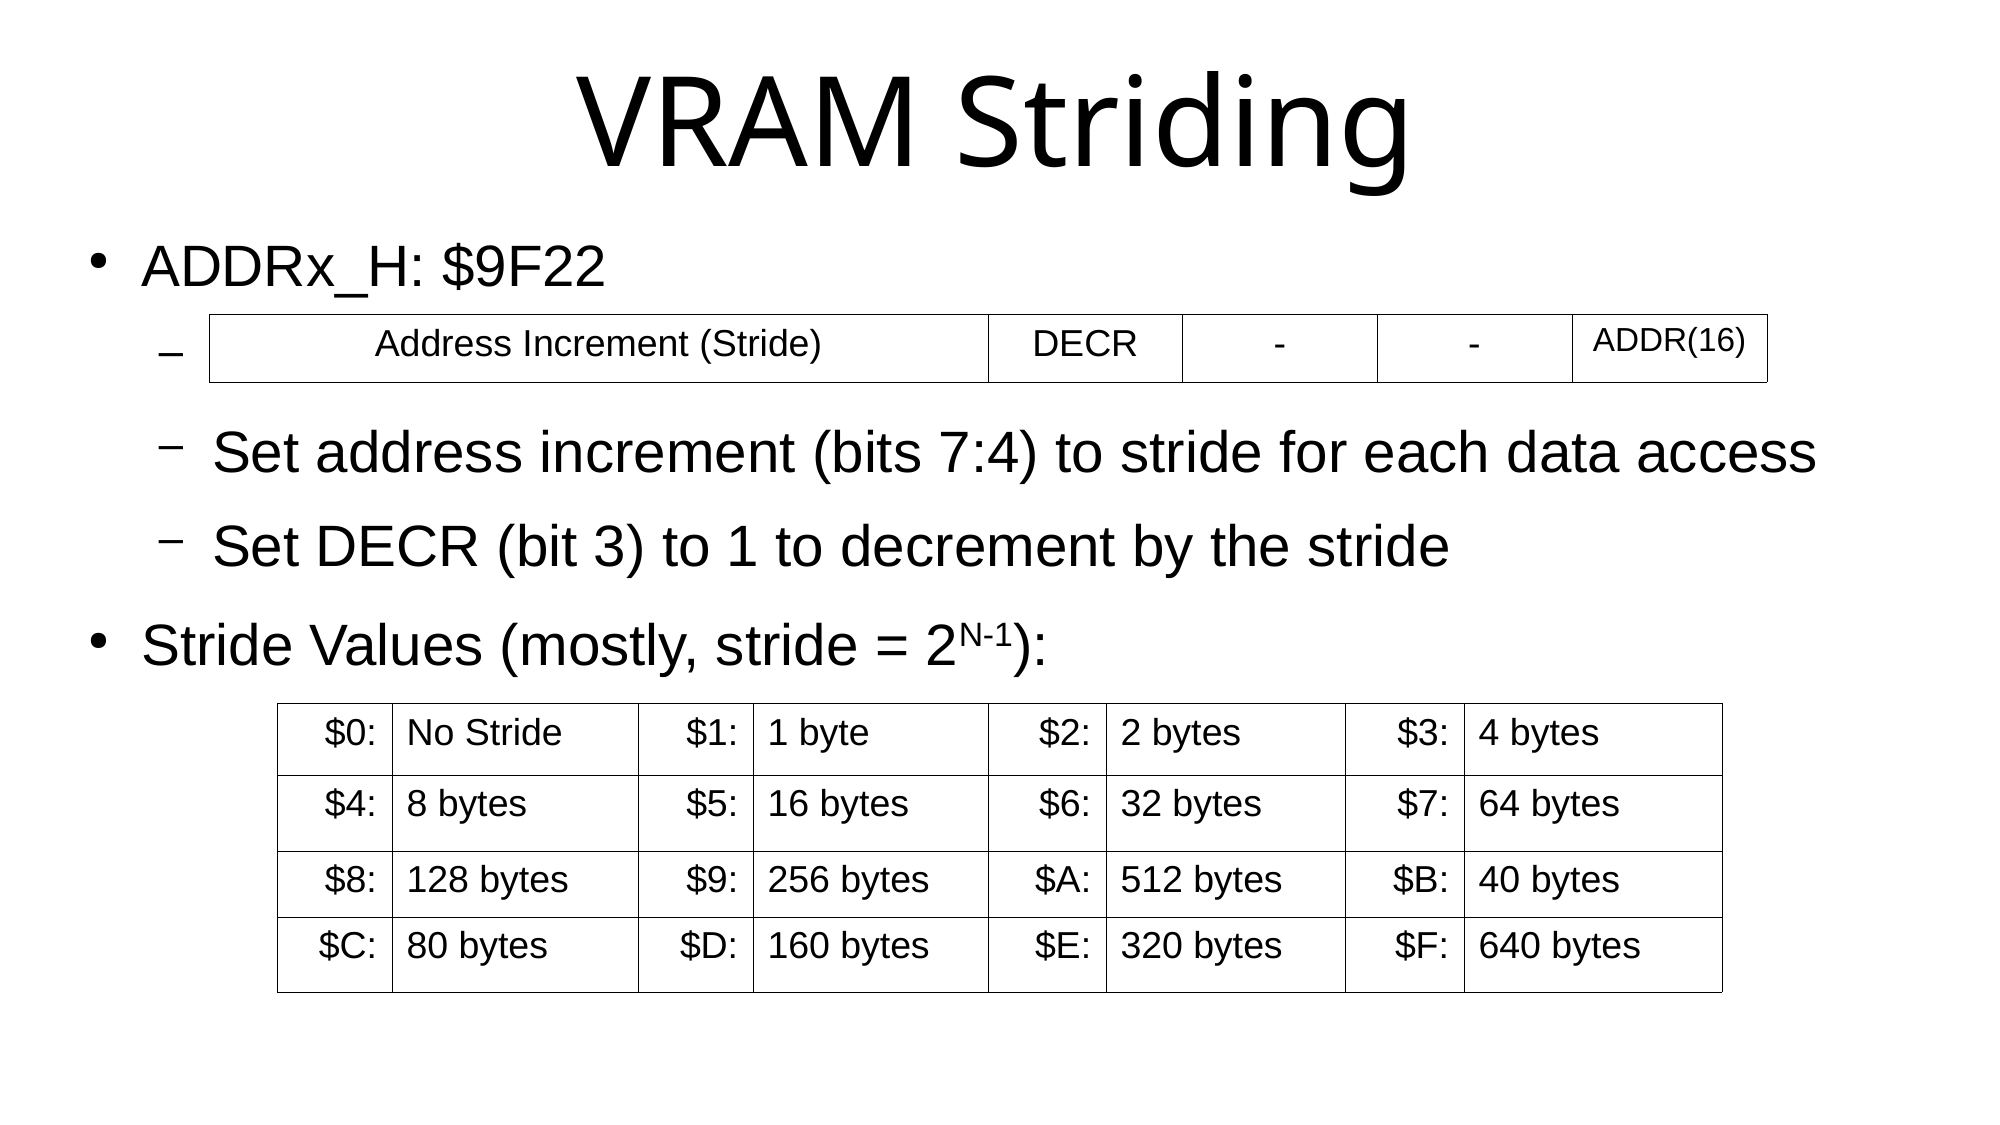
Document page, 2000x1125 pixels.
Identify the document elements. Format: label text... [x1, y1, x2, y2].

title VRAM Striding [28, 17, 1964, 235]
table_header - [1183, 315, 1377, 382]
table_cell 32 bytes [1107, 776, 1345, 851]
table_header 1 byte [754, 704, 988, 775]
table_cell 64 bytes [1465, 776, 1722, 851]
list ADDRx_H: $9F22 Set address increment (bits 7:4) to stride for each data access Set DECR (bit 3) to 1 to decrement by the stride Stride Values (mostly, stride = 2N-1): [55, 235, 1908, 706]
table_cell $7: [1346, 776, 1464, 851]
table_header Address Increment (Stride) [210, 315, 988, 382]
table_header $2: [989, 704, 1106, 775]
table_cell $8: [278, 852, 392, 917]
table_cell $6: [989, 776, 1106, 851]
table_cell $B: [1346, 852, 1464, 917]
table_cell $D: [639, 918, 753, 992]
table_cell 16 bytes [754, 776, 988, 851]
table_cell $9: [639, 852, 753, 917]
table_header DECR [989, 315, 1182, 382]
table_cell 40 bytes [1465, 852, 1722, 917]
table_cell 256 bytes [754, 852, 988, 917]
table_cell $C: [278, 918, 392, 992]
table_header ADDR(16) [1573, 315, 1767, 382]
table_header $0: [278, 704, 392, 775]
table_cell 640 bytes [1465, 918, 1722, 992]
table_cell $A: [989, 852, 1106, 917]
table_cell 320 bytes [1107, 918, 1345, 992]
table_cell 512 bytes [1107, 852, 1345, 917]
table_header $1: [639, 704, 753, 775]
table_cell 128 bytes [393, 852, 638, 917]
table_cell $E: [989, 918, 1106, 992]
table_cell $F: [1346, 918, 1464, 992]
table_cell $4: [278, 776, 392, 851]
table_cell $5: [639, 776, 753, 851]
table_cell 80 bytes [393, 918, 638, 992]
table_header No Stride [393, 704, 638, 775]
table_header - [1378, 315, 1572, 382]
table_header 4 bytes [1465, 704, 1722, 775]
table_cell 8 bytes [393, 776, 638, 851]
table_header $3: [1346, 704, 1464, 775]
table_header 2 bytes [1107, 704, 1345, 775]
table_cell 160 bytes [754, 918, 988, 992]
